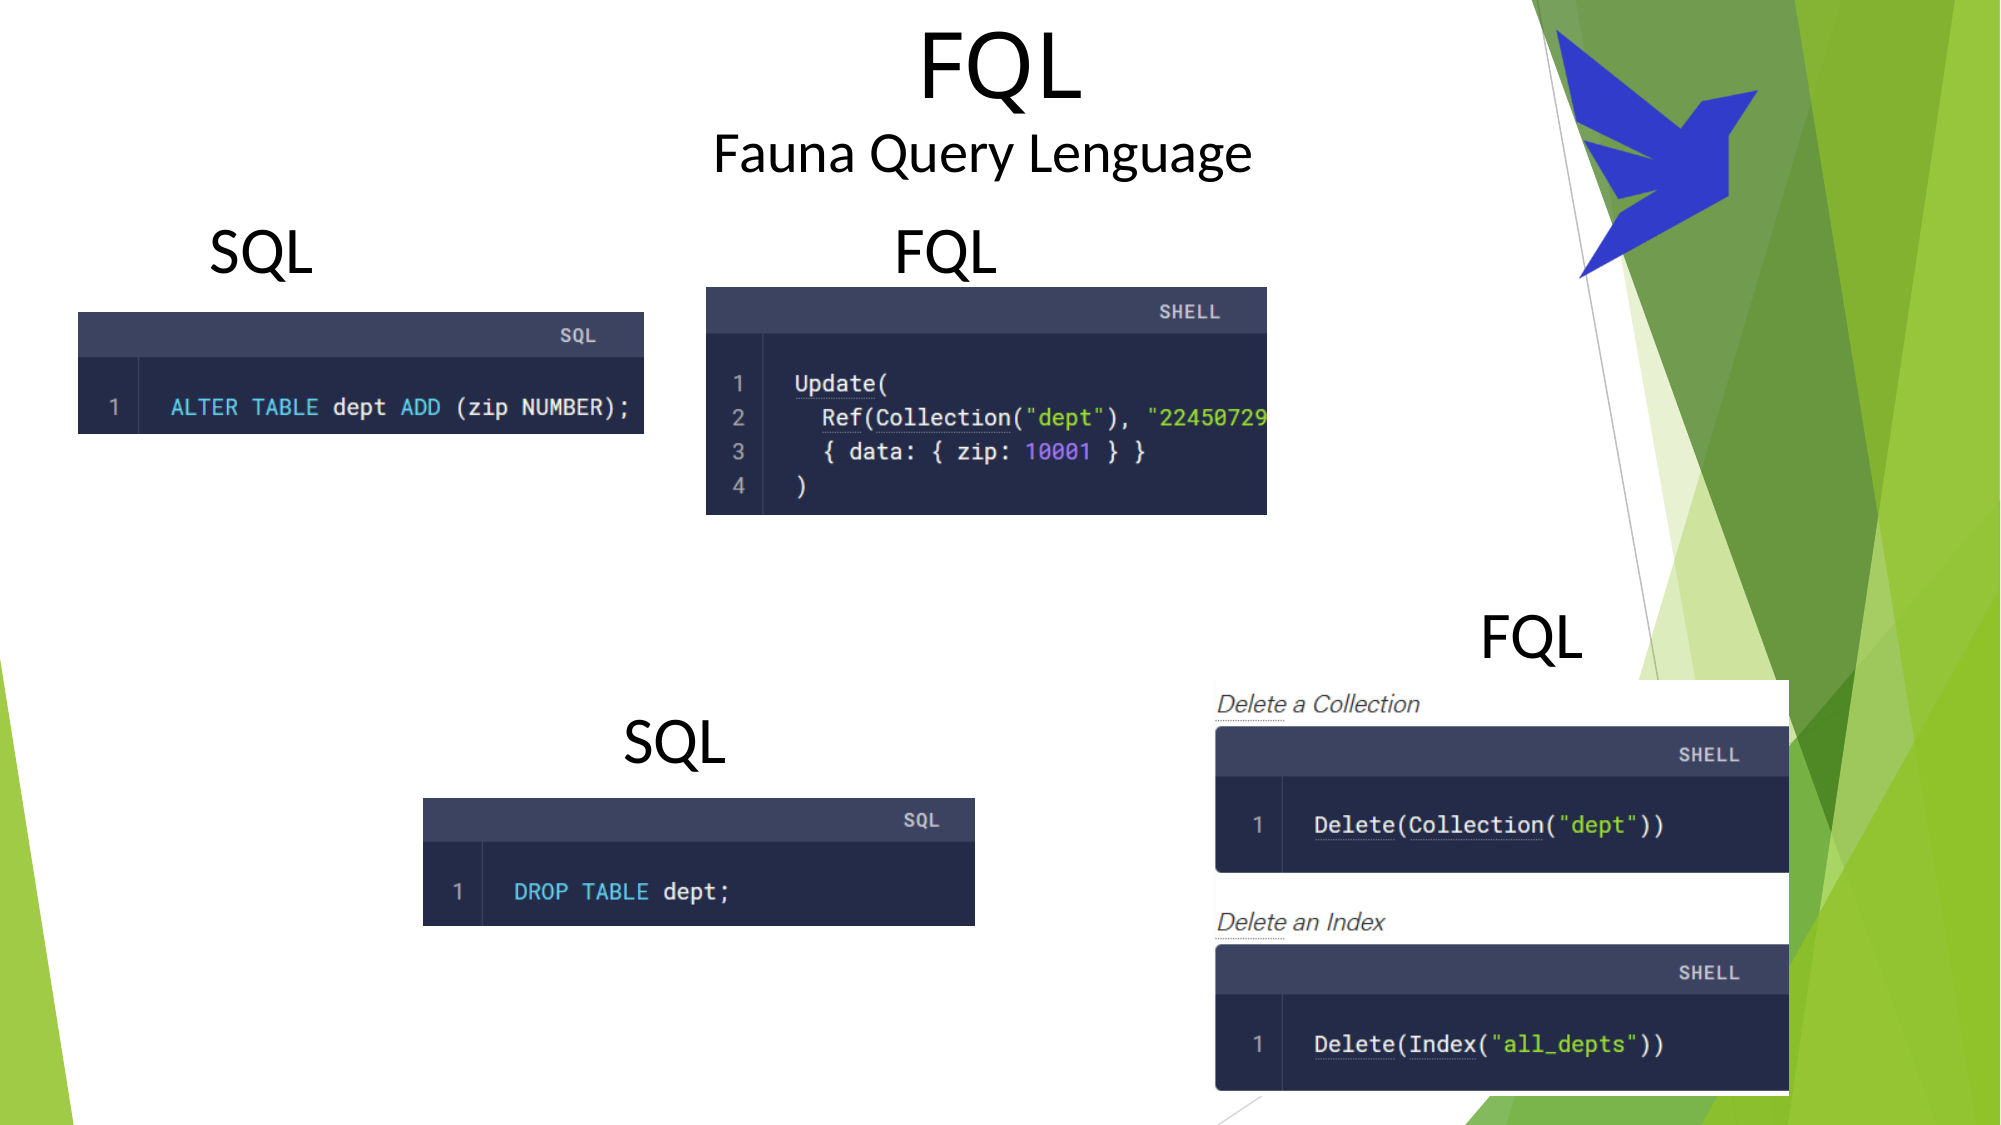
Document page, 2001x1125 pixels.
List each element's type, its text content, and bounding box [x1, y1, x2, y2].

picture [706, 287, 1267, 515]
text_box FQL [1465, 584, 1824, 681]
text_box SQL [608, 688, 966, 785]
text_box FQL [879, 199, 1238, 296]
picture [1213, 680, 1789, 1096]
picture [1556, 29, 1806, 279]
picture [423, 798, 975, 926]
text_box FQL [137, 0, 1863, 138]
text_box Fauna Query Lenguage [699, 114, 1301, 200]
picture [78, 312, 644, 434]
text_box SQL [194, 199, 553, 296]
